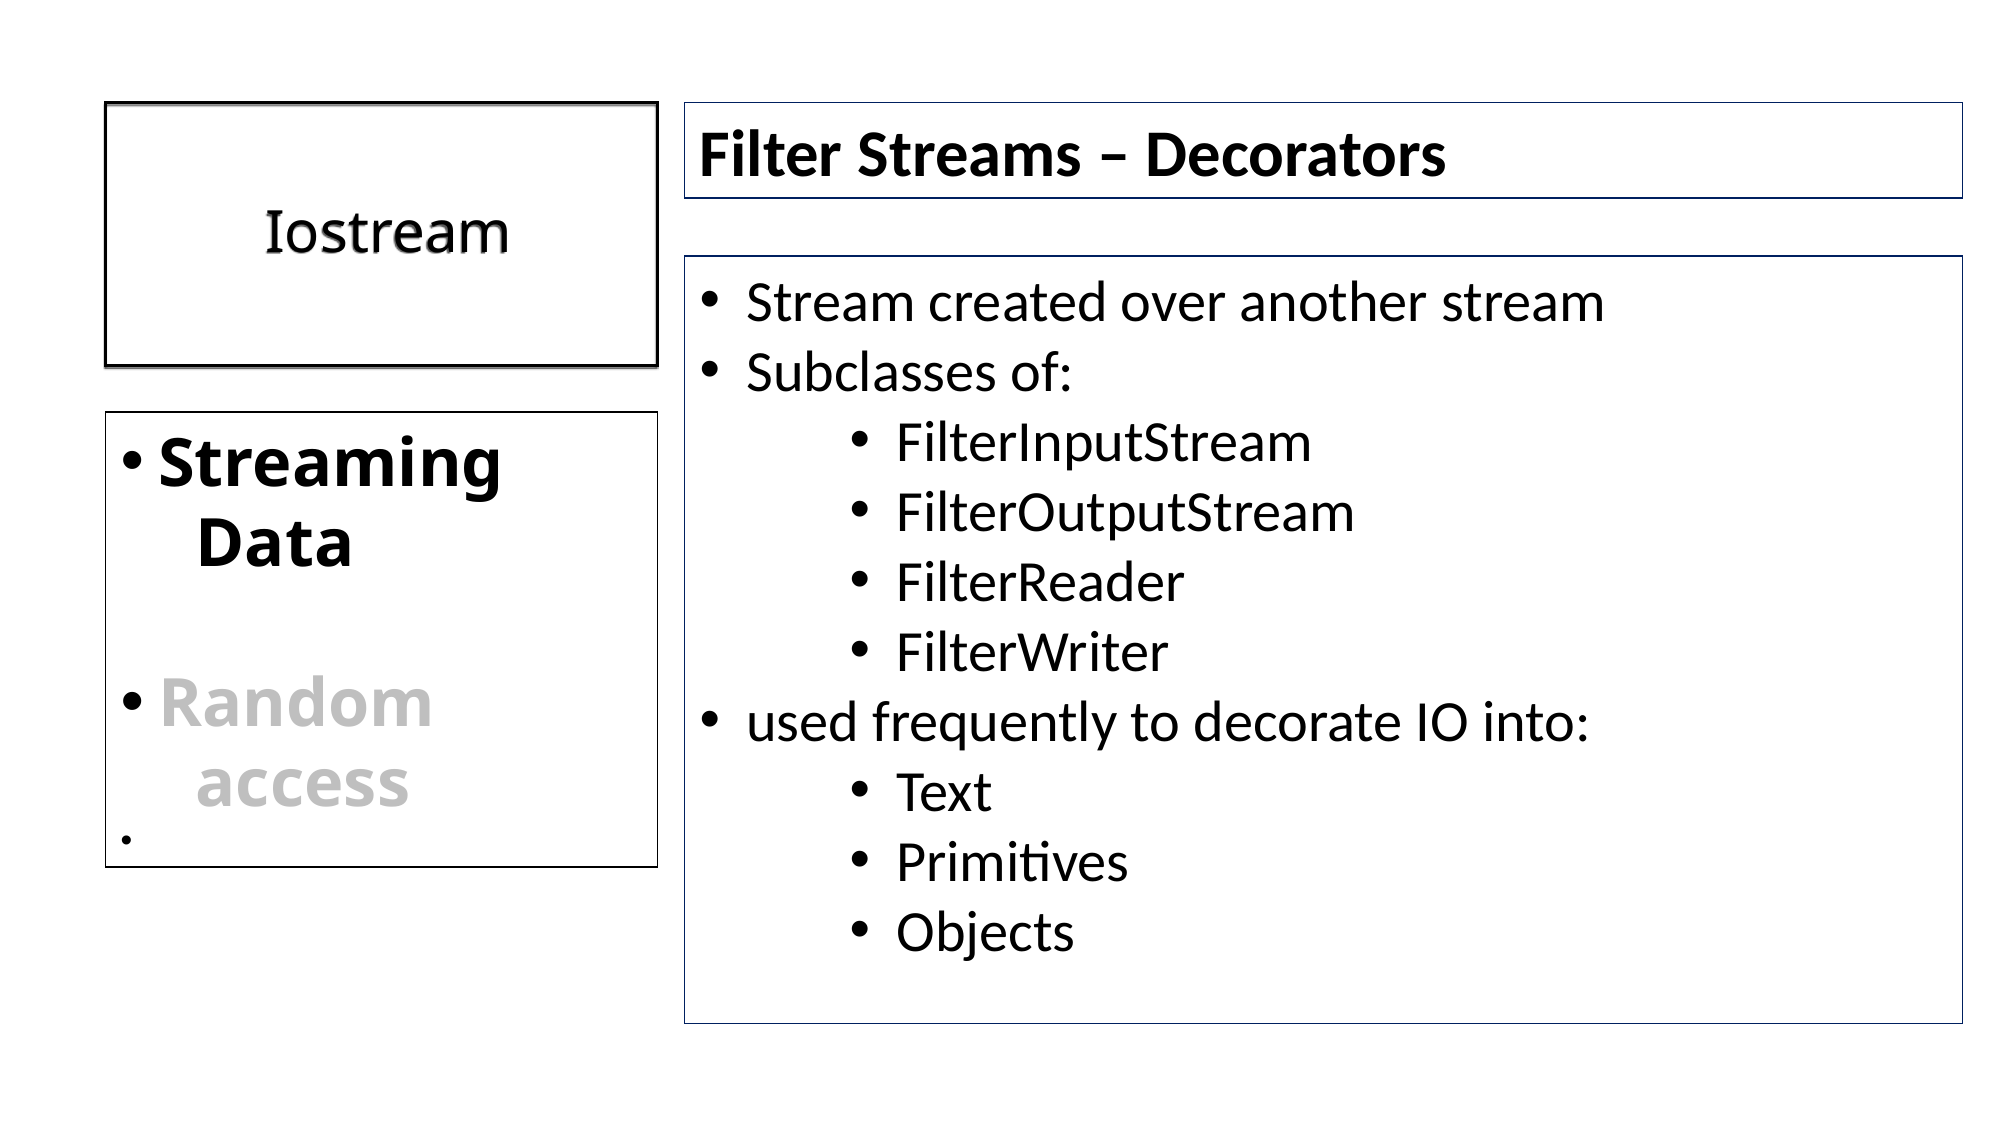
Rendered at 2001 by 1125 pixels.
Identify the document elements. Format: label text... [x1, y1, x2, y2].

text_box Filter Streams – Decorators [684, 102, 1963, 199]
title Iostream [105, 102, 658, 366]
text_box Stream created over another stream Subclasses of: FilterInputStream FilterOutputStream FilterReader FilterWriter used frequently to decorate IO into: Text Primitives Objects [684, 255, 1963, 1024]
list Streaming Data Random access [105, 490, 658, 789]
